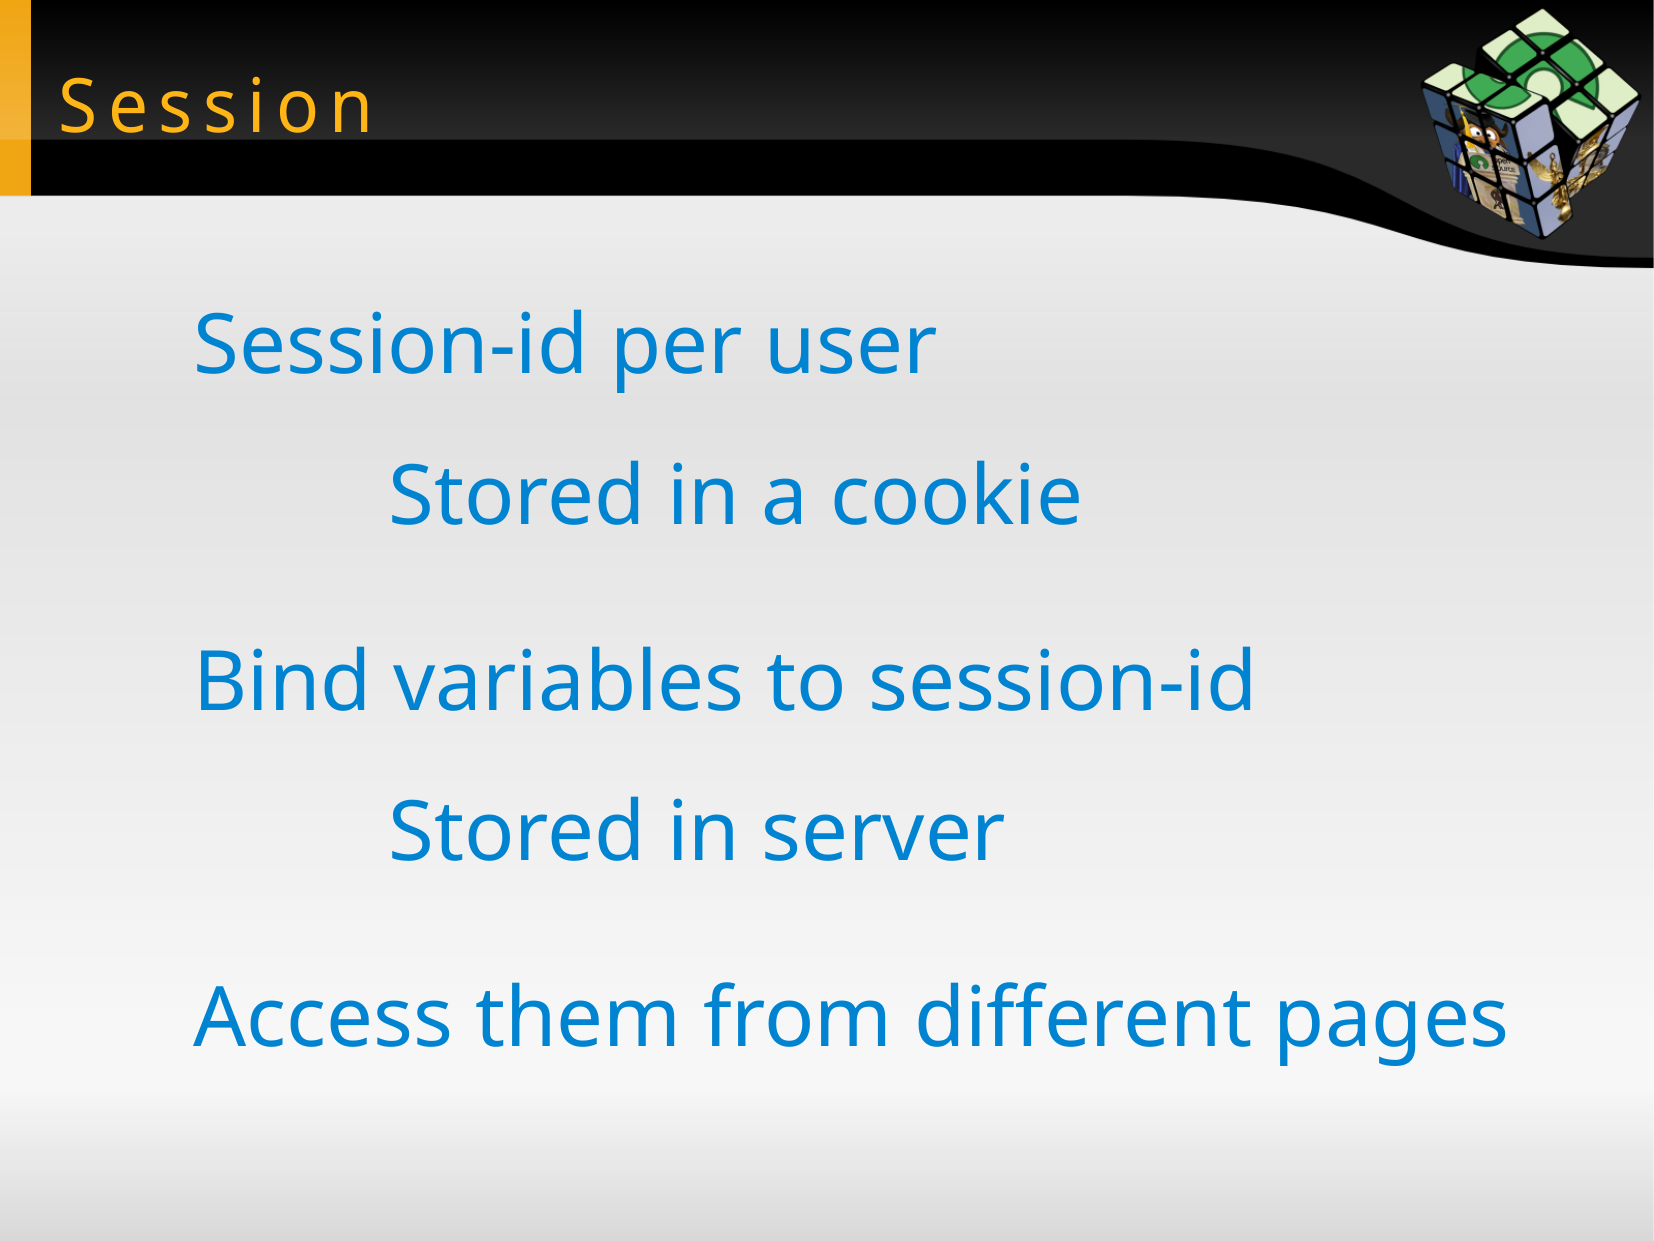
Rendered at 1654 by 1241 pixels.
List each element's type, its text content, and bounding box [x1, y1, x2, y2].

text_box Bind variables to session-id [177, 612, 1229, 724]
title Session [59, 29, 1270, 178]
picture [0, 0, 1654, 1241]
text_box Stored in a cookie [372, 426, 1075, 538]
text_box Stored in server [372, 762, 1003, 875]
text_box Access them from different pages [177, 949, 1490, 1061]
text_box Session-id per user [177, 275, 919, 387]
